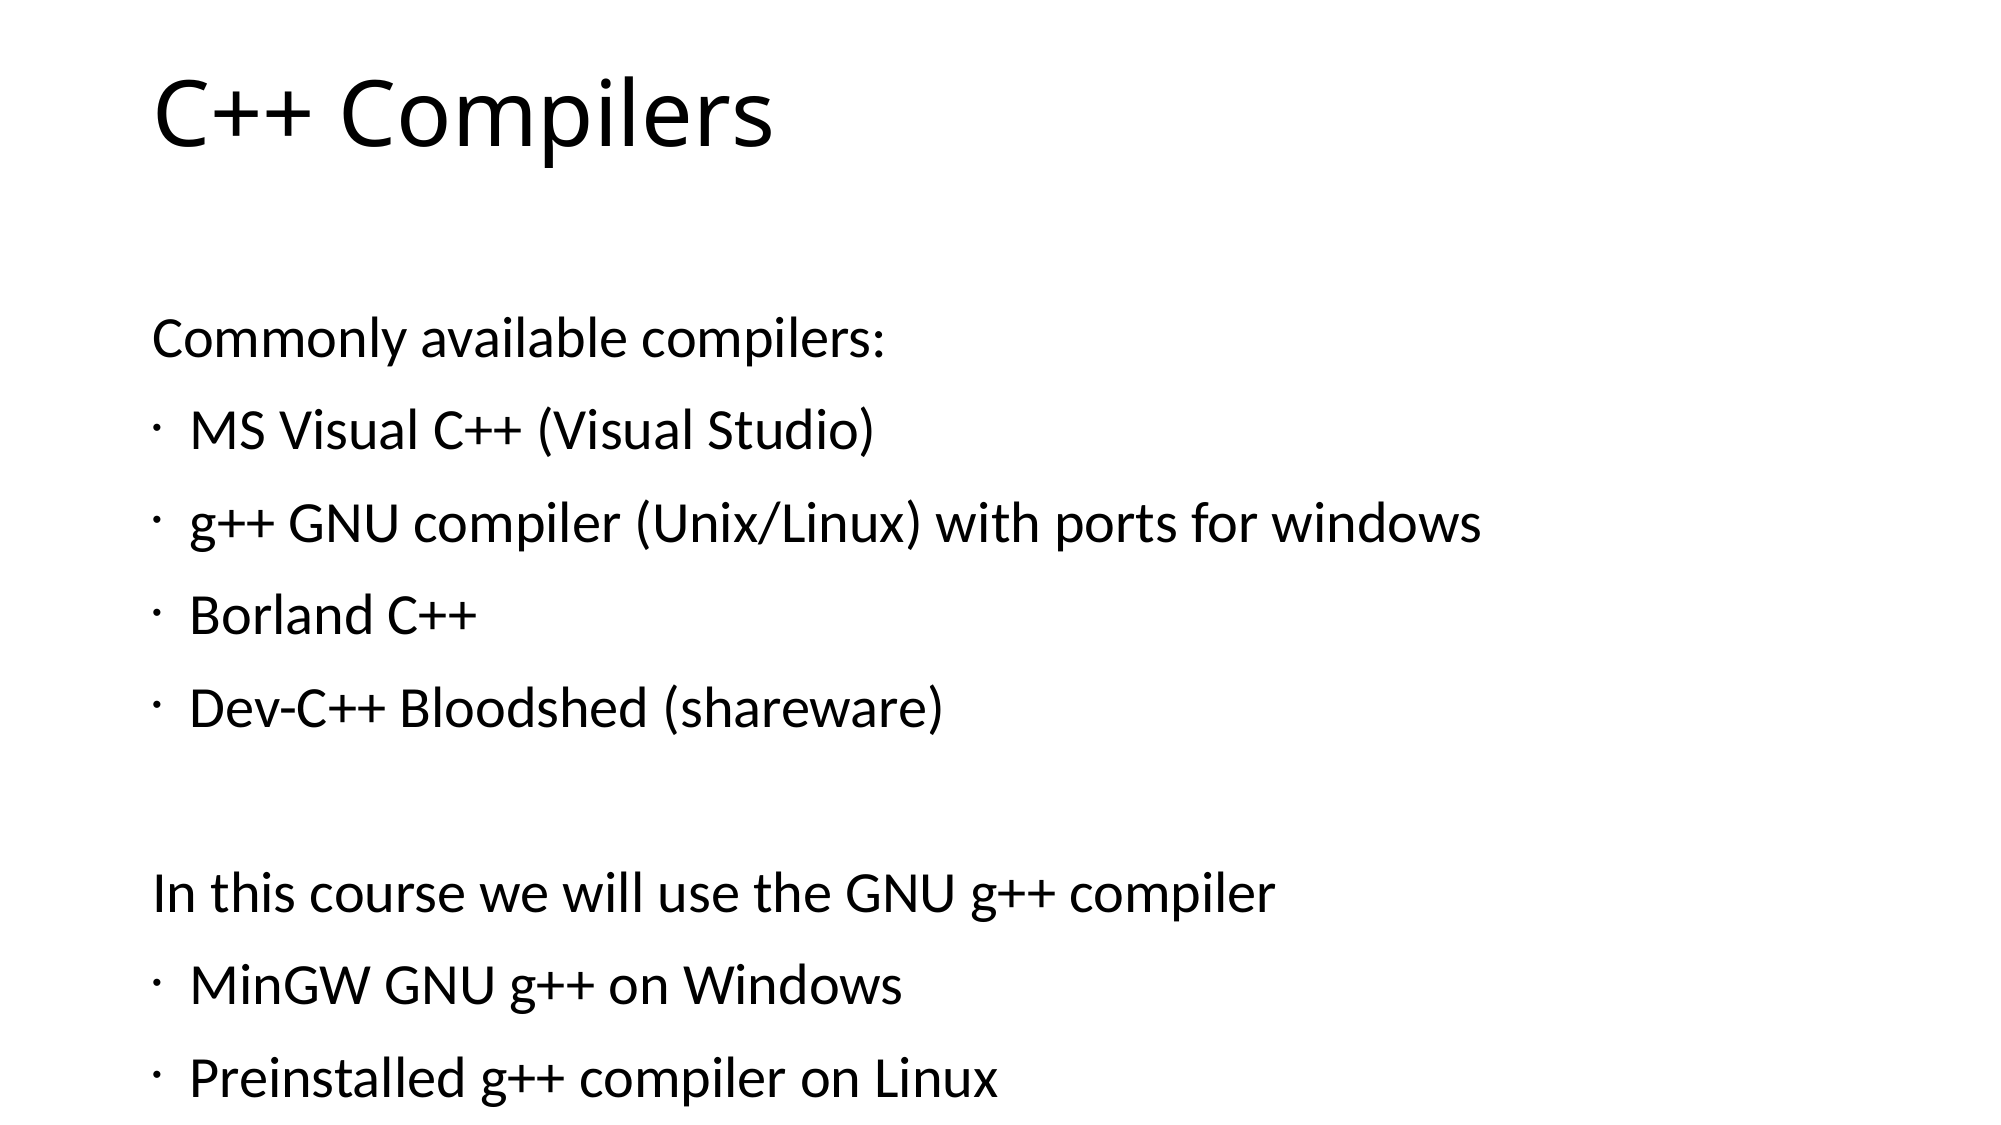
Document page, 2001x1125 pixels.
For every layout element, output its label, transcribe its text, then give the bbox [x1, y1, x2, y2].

title C++ Compilers [137, 59, 1863, 278]
list Commonly available compilers: MS Visual C++ (Visual Studio) g++ GNU compiler (Unix/Linux) with ports for windows Borland C++ Dev-C++ Bloodshed (shareware) In this course we will use the GNU g++ compiler MinGW GNU g++ on Windows Preinstalled g++ compiler on Linux [137, 299, 1863, 1014]
footer [662, 1042, 1338, 1103]
